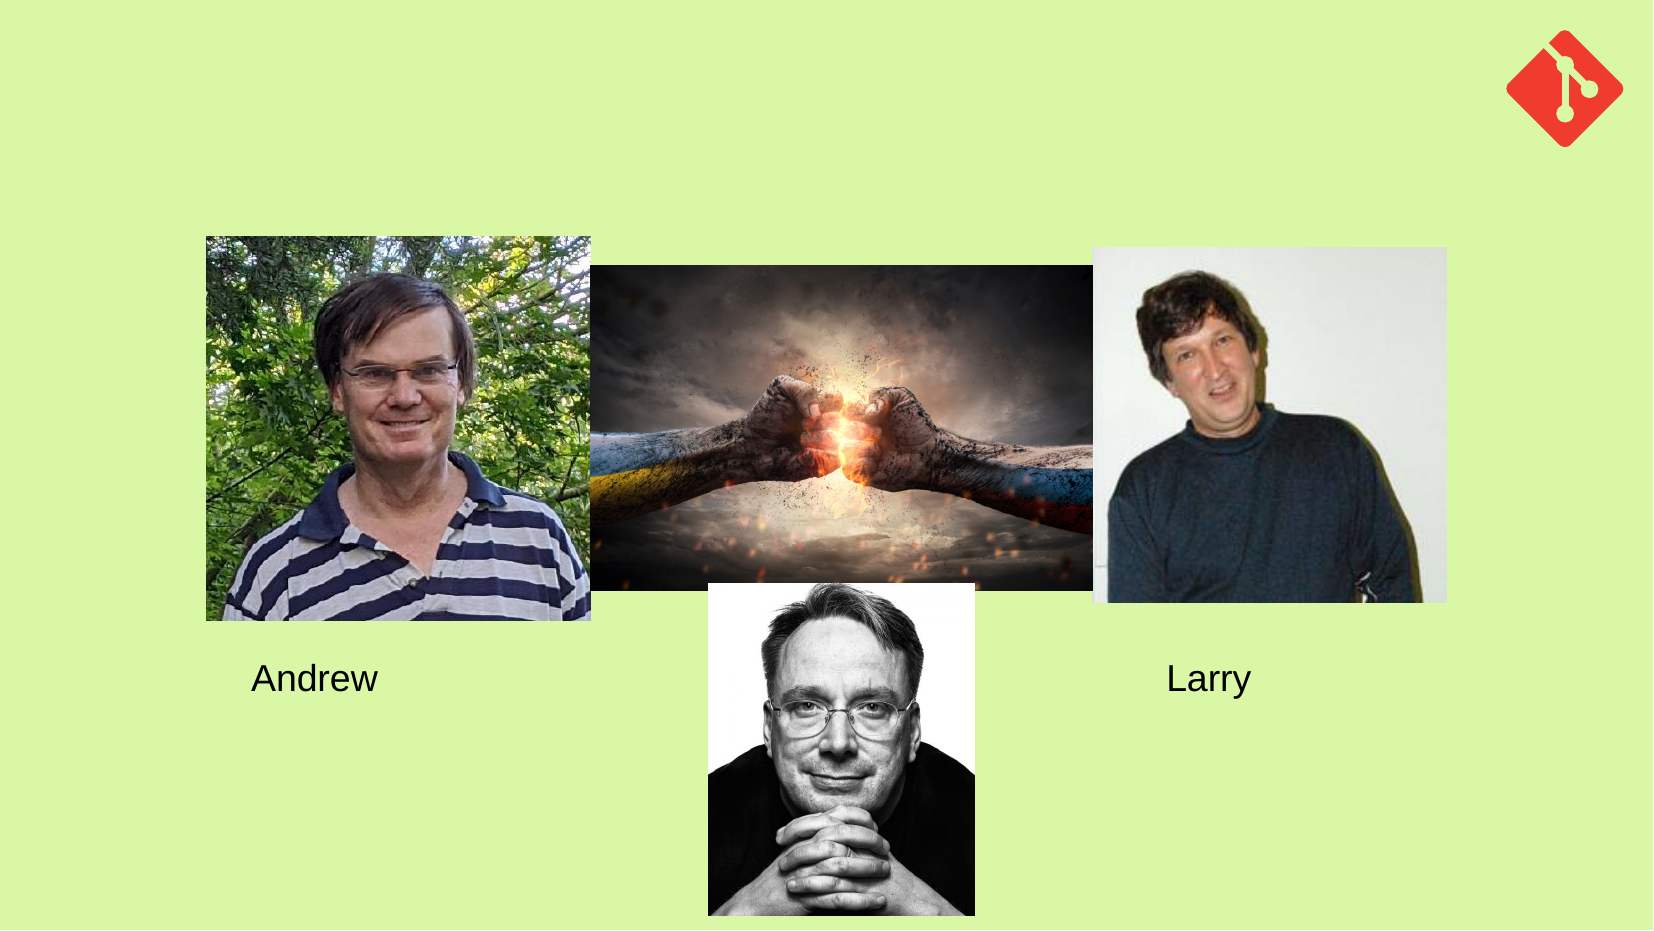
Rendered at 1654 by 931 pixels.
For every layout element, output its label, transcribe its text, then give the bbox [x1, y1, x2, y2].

text_box Larry [1151, 649, 1477, 707]
picture [206, 236, 1447, 916]
text_box Andrew [236, 649, 562, 707]
picture [1505, 29, 1625, 148]
